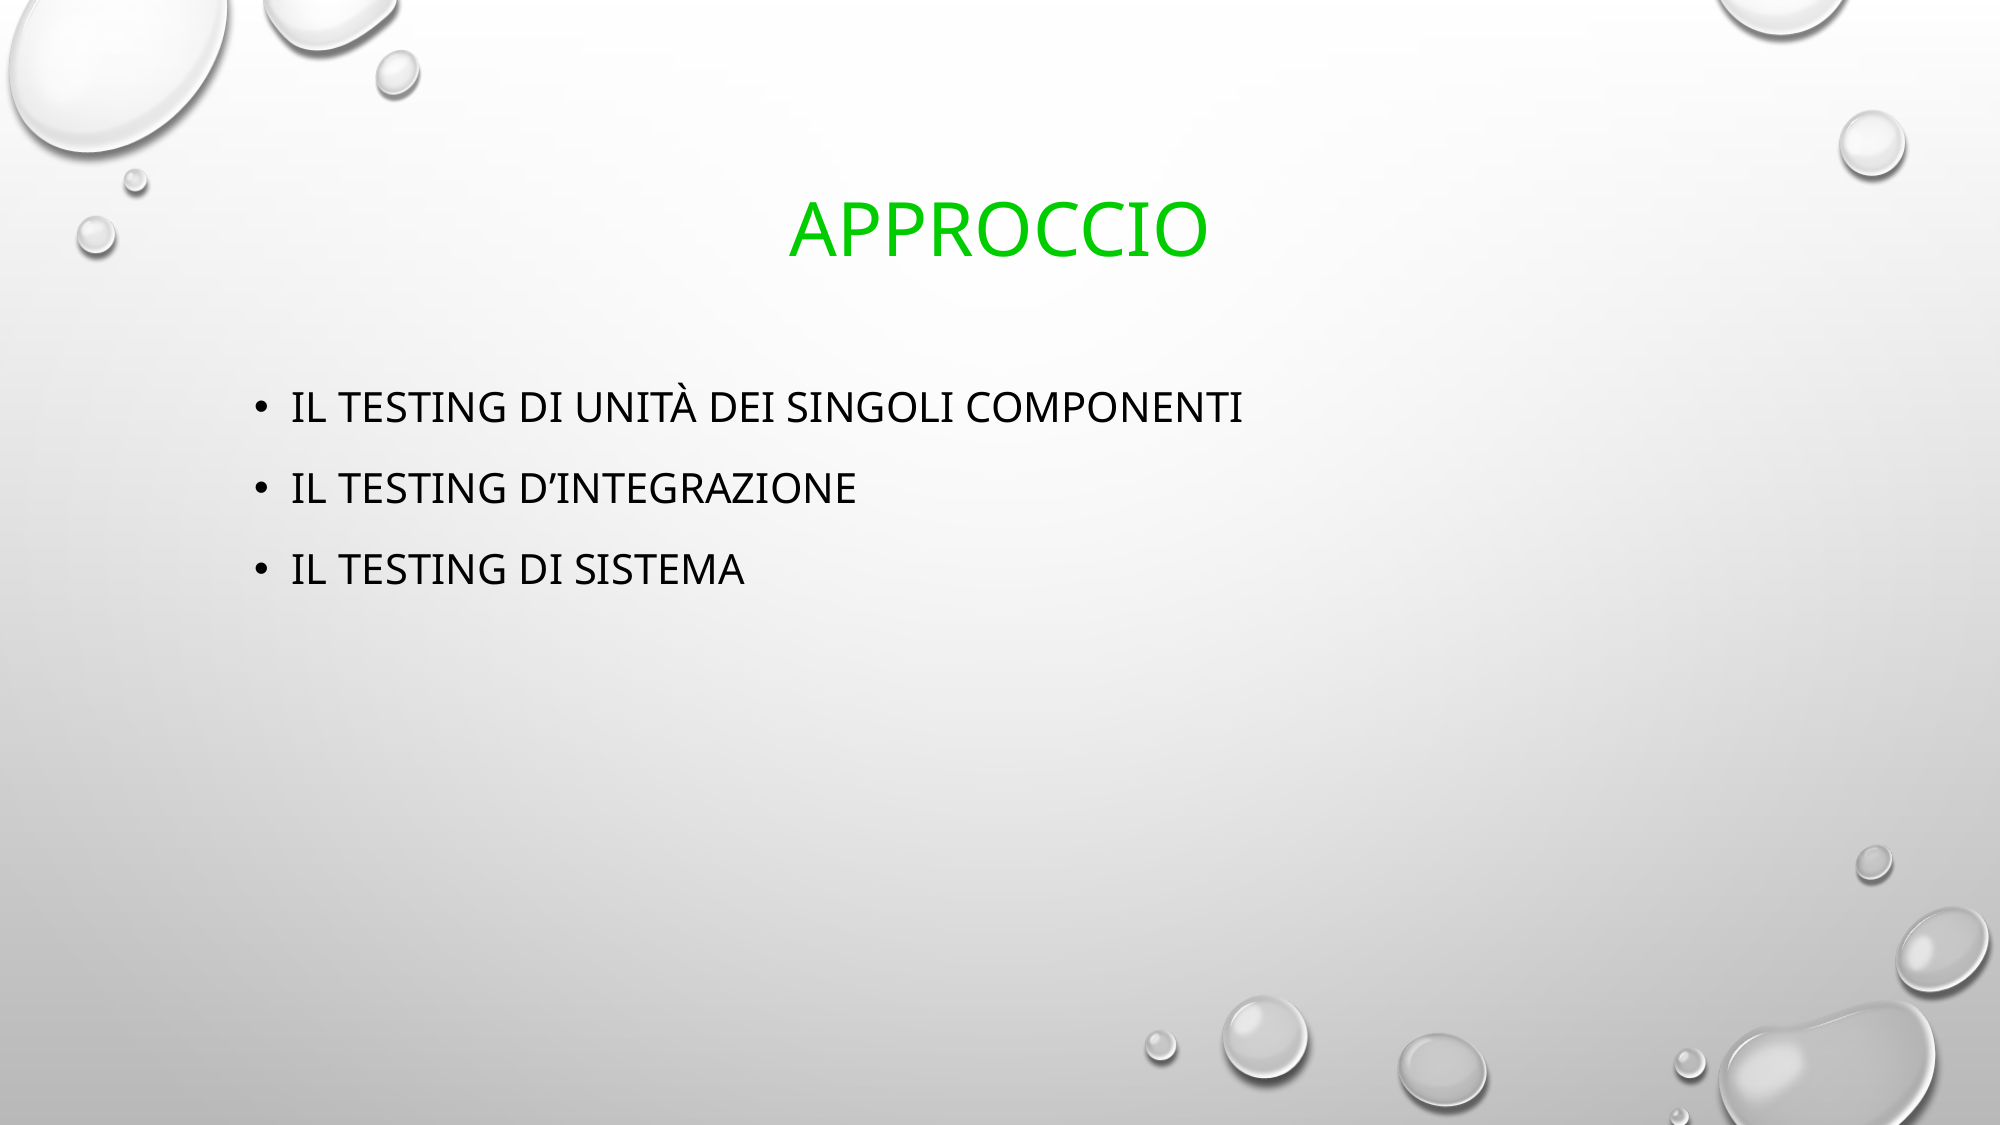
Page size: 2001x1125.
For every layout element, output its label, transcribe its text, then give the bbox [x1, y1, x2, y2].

title Approccio [149, 101, 1851, 364]
list IL TESTING DI UNITÀ dei singoli componenti iL TESTING D’INTEGRAZIONE IL TESTING DI SISTEMA [239, 363, 1496, 837]
